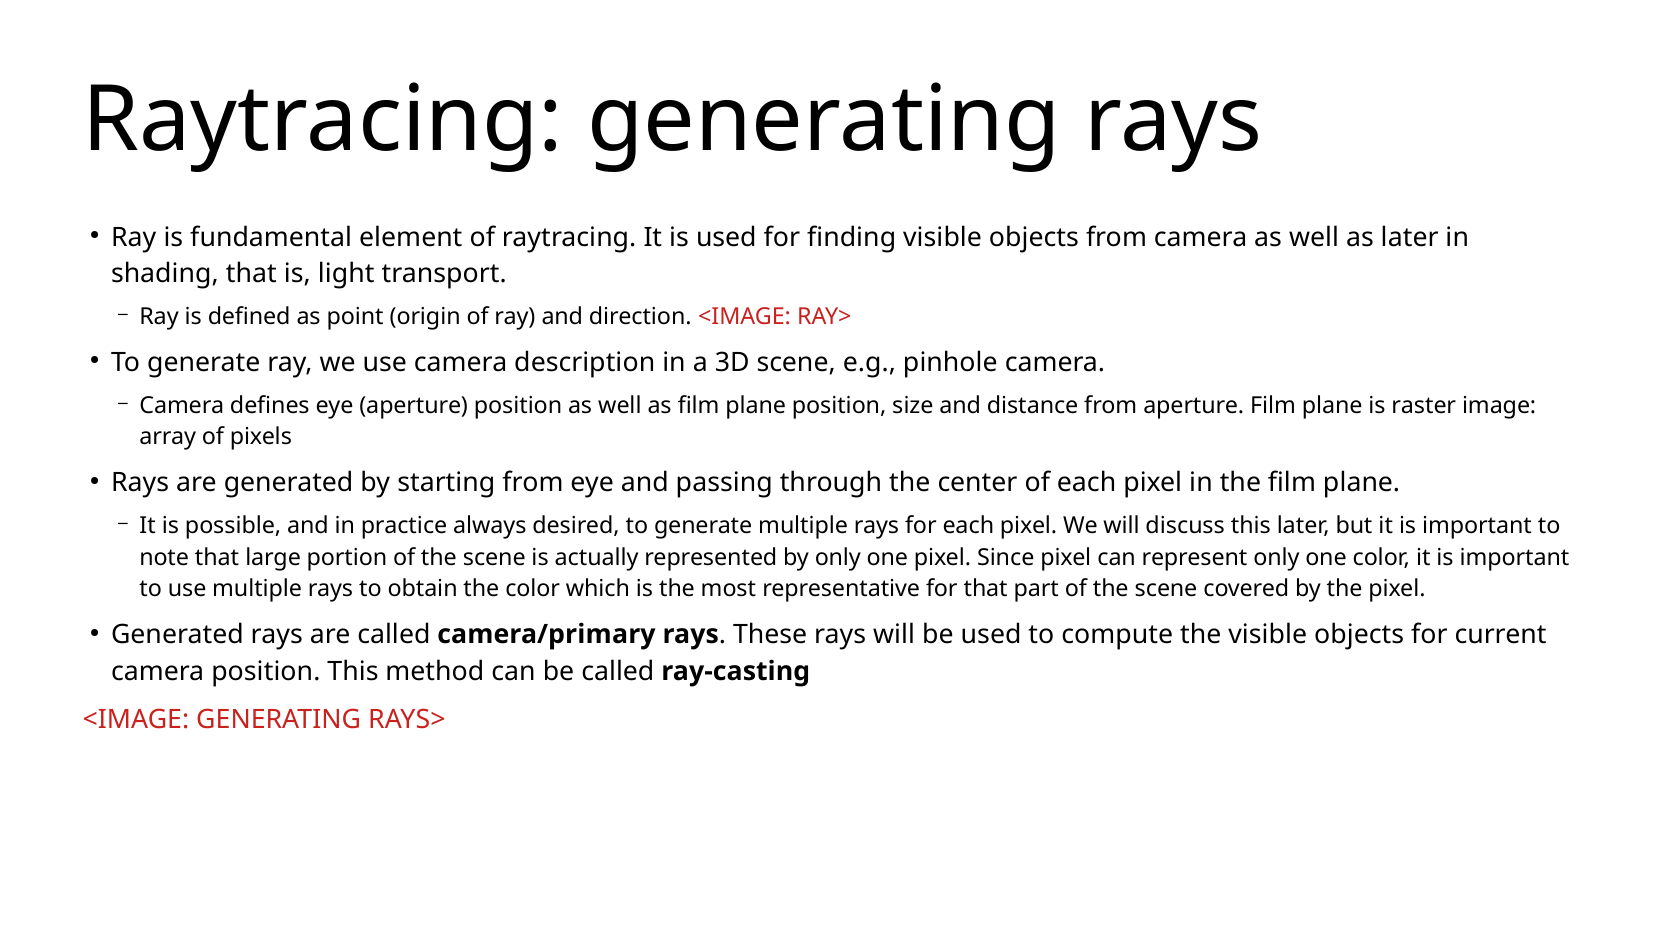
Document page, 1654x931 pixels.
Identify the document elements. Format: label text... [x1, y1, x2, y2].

title Raytracing: generating rays [82, 37, 1571, 193]
list Ray is fundamental element of raytracing. It is used for finding visible objects from camera as well as later in shading, that is, light transport. Ray is defined as point (origin of ray) and direction. <IMAGE: RAY> To generate ray, we use camera description in a 3D scene, e.g., pinhole camera. Camera defines eye (aperture) position as well as film plane position, size and distance from aperture. Film plane is raster image: array of pixels Rays are generated by starting from eye and passing through the center of each pixel in the film plane. It is possible, and in practice always desired, to generate multiple rays for each pixel. We will discuss this later, but it is important to note that large portion of the scene is actually represented by only one pixel. Since pixel can represent only one color, it is important to use multiple rays to obtain the color which is the most representative for that part of the scene covered by the pixel. Generated rays are called camera/primary rays. These rays will be used to compute the visible objects for current camera position. This method can be called ray-casting <IMAGE: GENERATING RAYS> [82, 217, 1571, 758]
